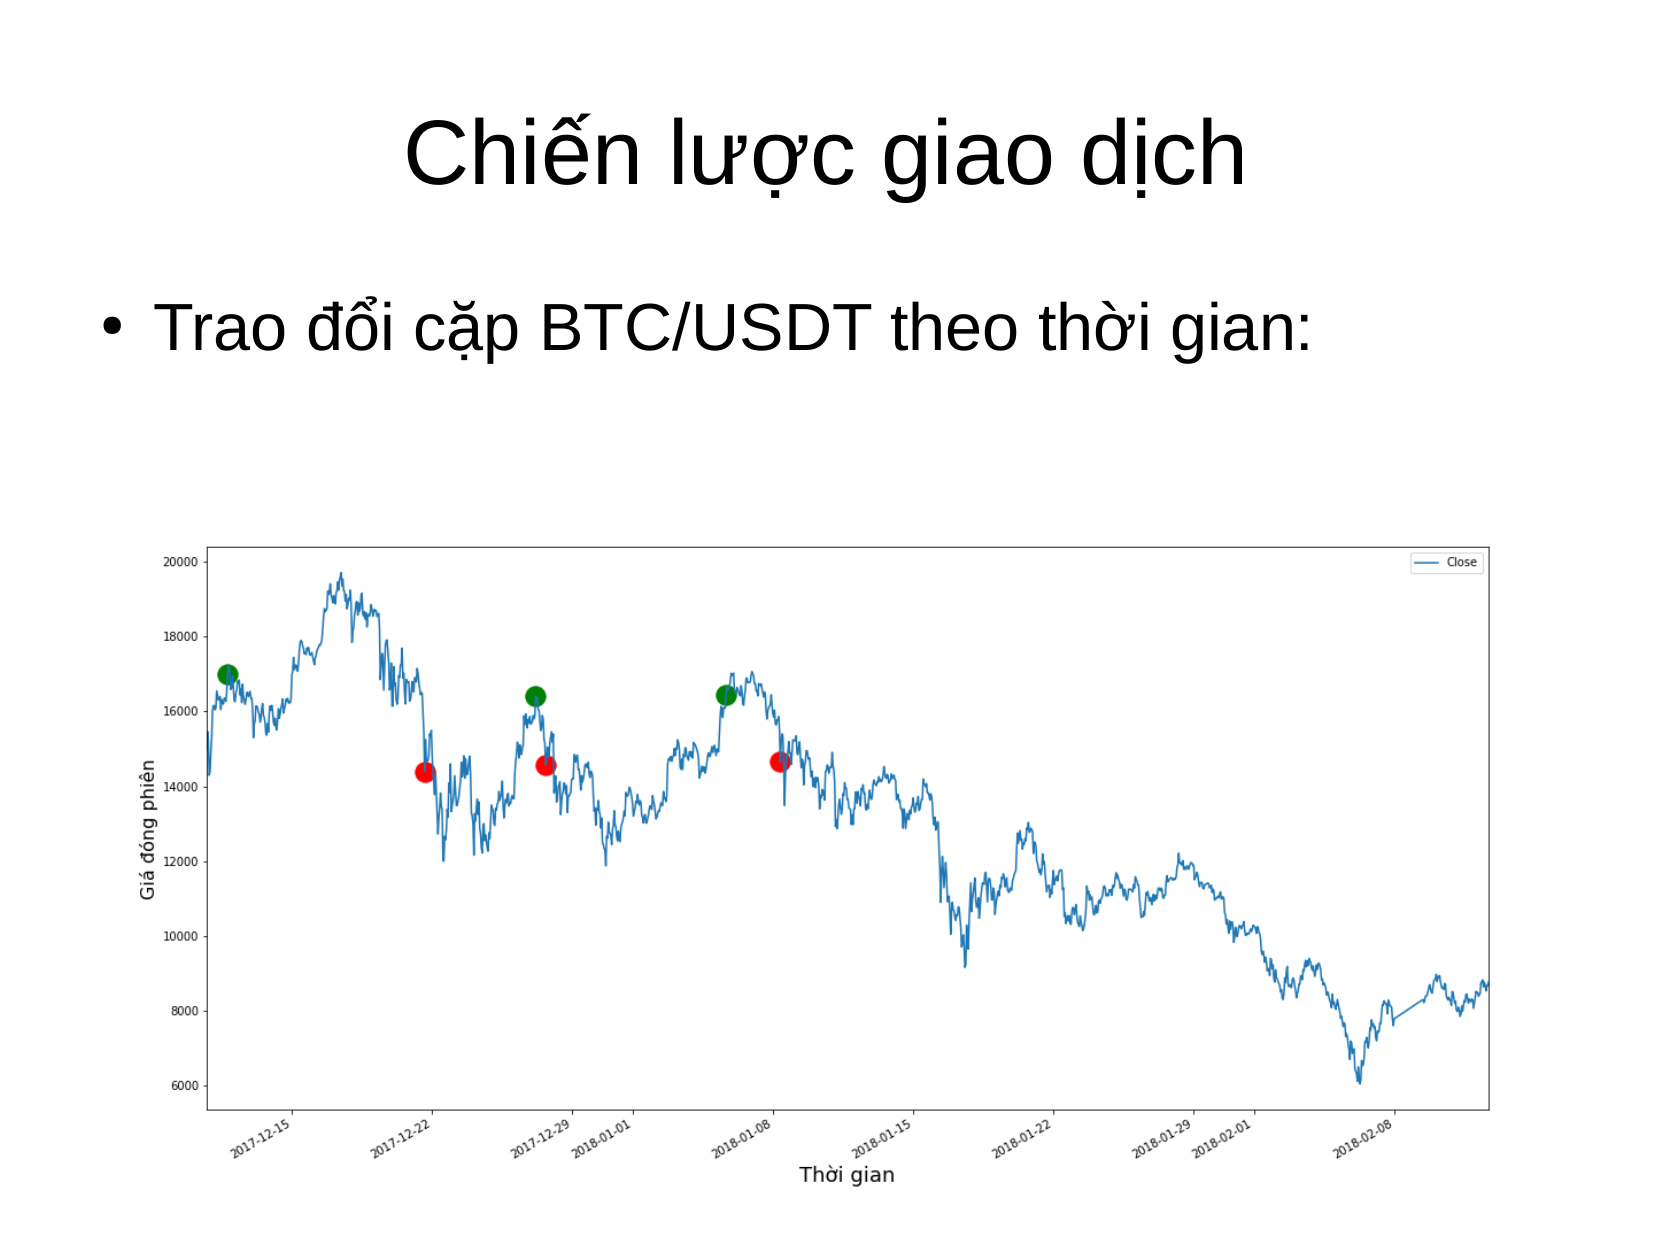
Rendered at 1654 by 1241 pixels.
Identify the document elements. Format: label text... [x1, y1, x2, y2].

list Trao đổi cặp BTC/USDT theo thời gian: [82, 290, 1571, 448]
picture [0, 448, 1654, 1241]
title Chiến lược giao dịch [82, 49, 1571, 257]
